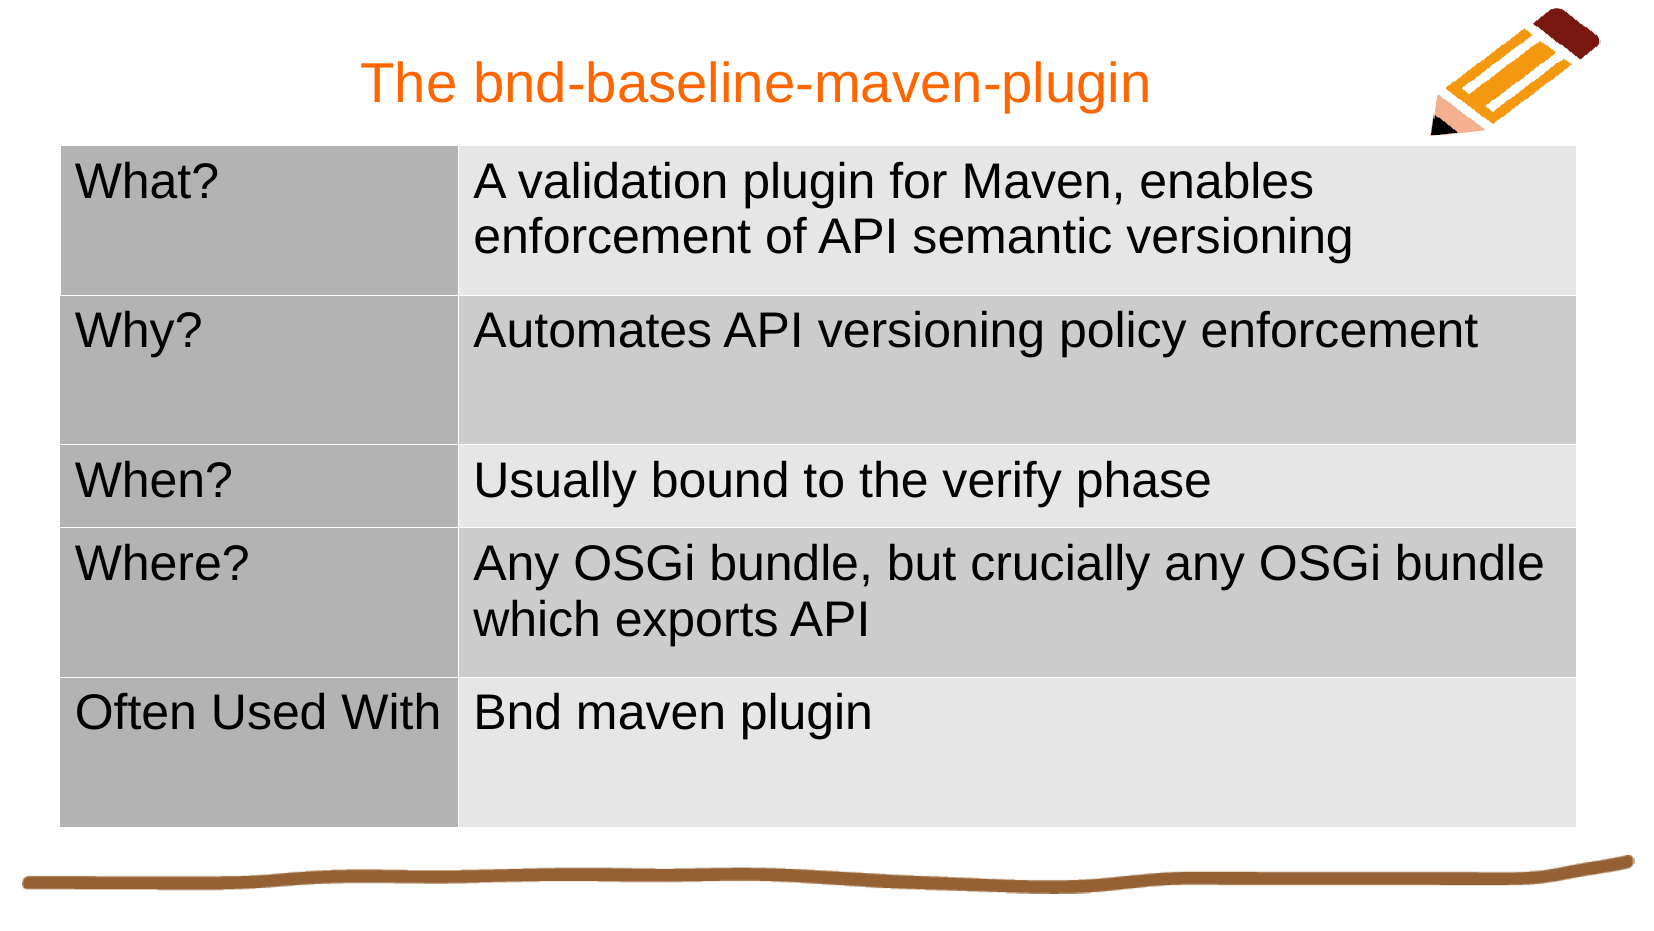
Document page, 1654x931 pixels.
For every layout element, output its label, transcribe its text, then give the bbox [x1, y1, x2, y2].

table_cell Bnd maven plugin [459, 678, 1576, 827]
table_header What? [61, 146, 458, 295]
table_header A validation plugin for Maven, enables enforcement of API semantic versioning [459, 146, 1576, 295]
table_cell Usually bound to the verify phase [459, 445, 1576, 527]
table_cell Any OSGi bundle, but crucially any OSGi bundle which exports API [459, 528, 1576, 677]
table_cell Automates API versioning policy enforcement [459, 296, 1576, 444]
picture [22, 855, 1635, 894]
title The bnd-baseline-maven-plugin [82, 36, 1430, 129]
table_cell Where? [60, 528, 458, 677]
picture [1430, 8, 1601, 136]
table_cell Why? [60, 296, 458, 444]
table_cell When? [60, 445, 458, 527]
table_cell Often Used With [60, 678, 458, 827]
